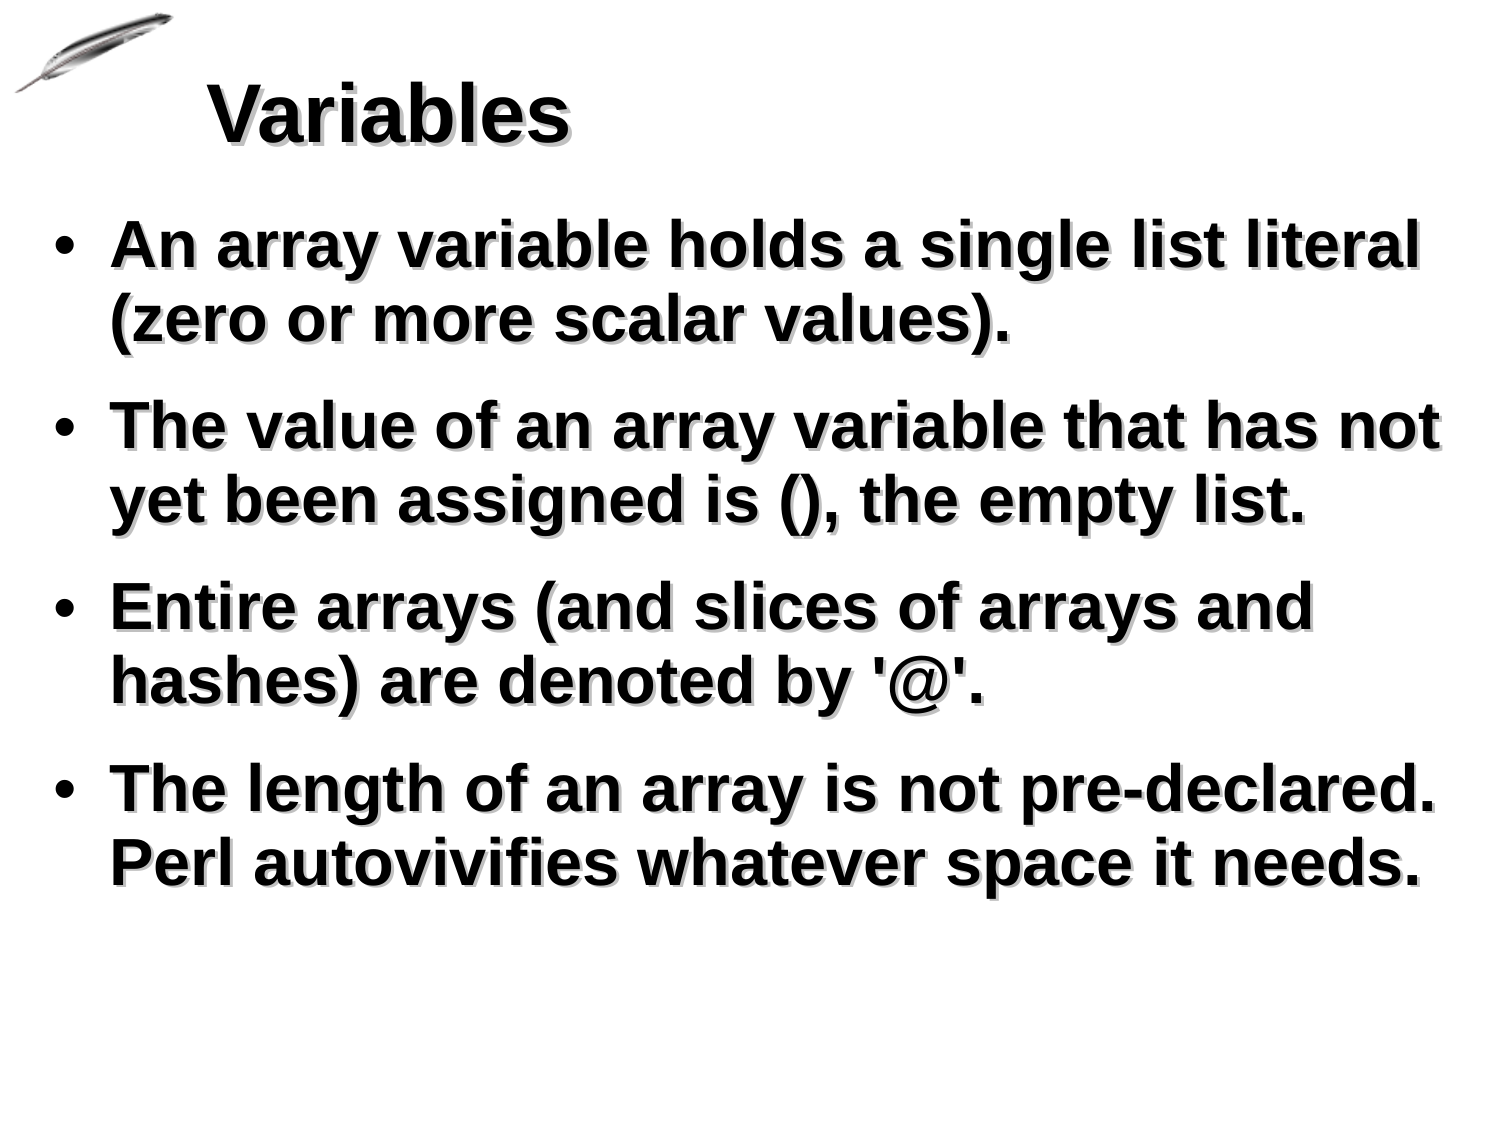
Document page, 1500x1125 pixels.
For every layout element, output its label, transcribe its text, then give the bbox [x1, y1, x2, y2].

list An array variable holds a single list literal (zero or more scalar values). The value of an array variable that has not yet been assigned is (), the empty list. Entire arrays (and slices of arrays and hashes) are denoted by '@'. The length of an array is not pre-declared. Perl autovivifies whatever space it needs. [53, 207, 1447, 1084]
title Variables [206, 0, 1418, 207]
picture [11, 11, 179, 95]
